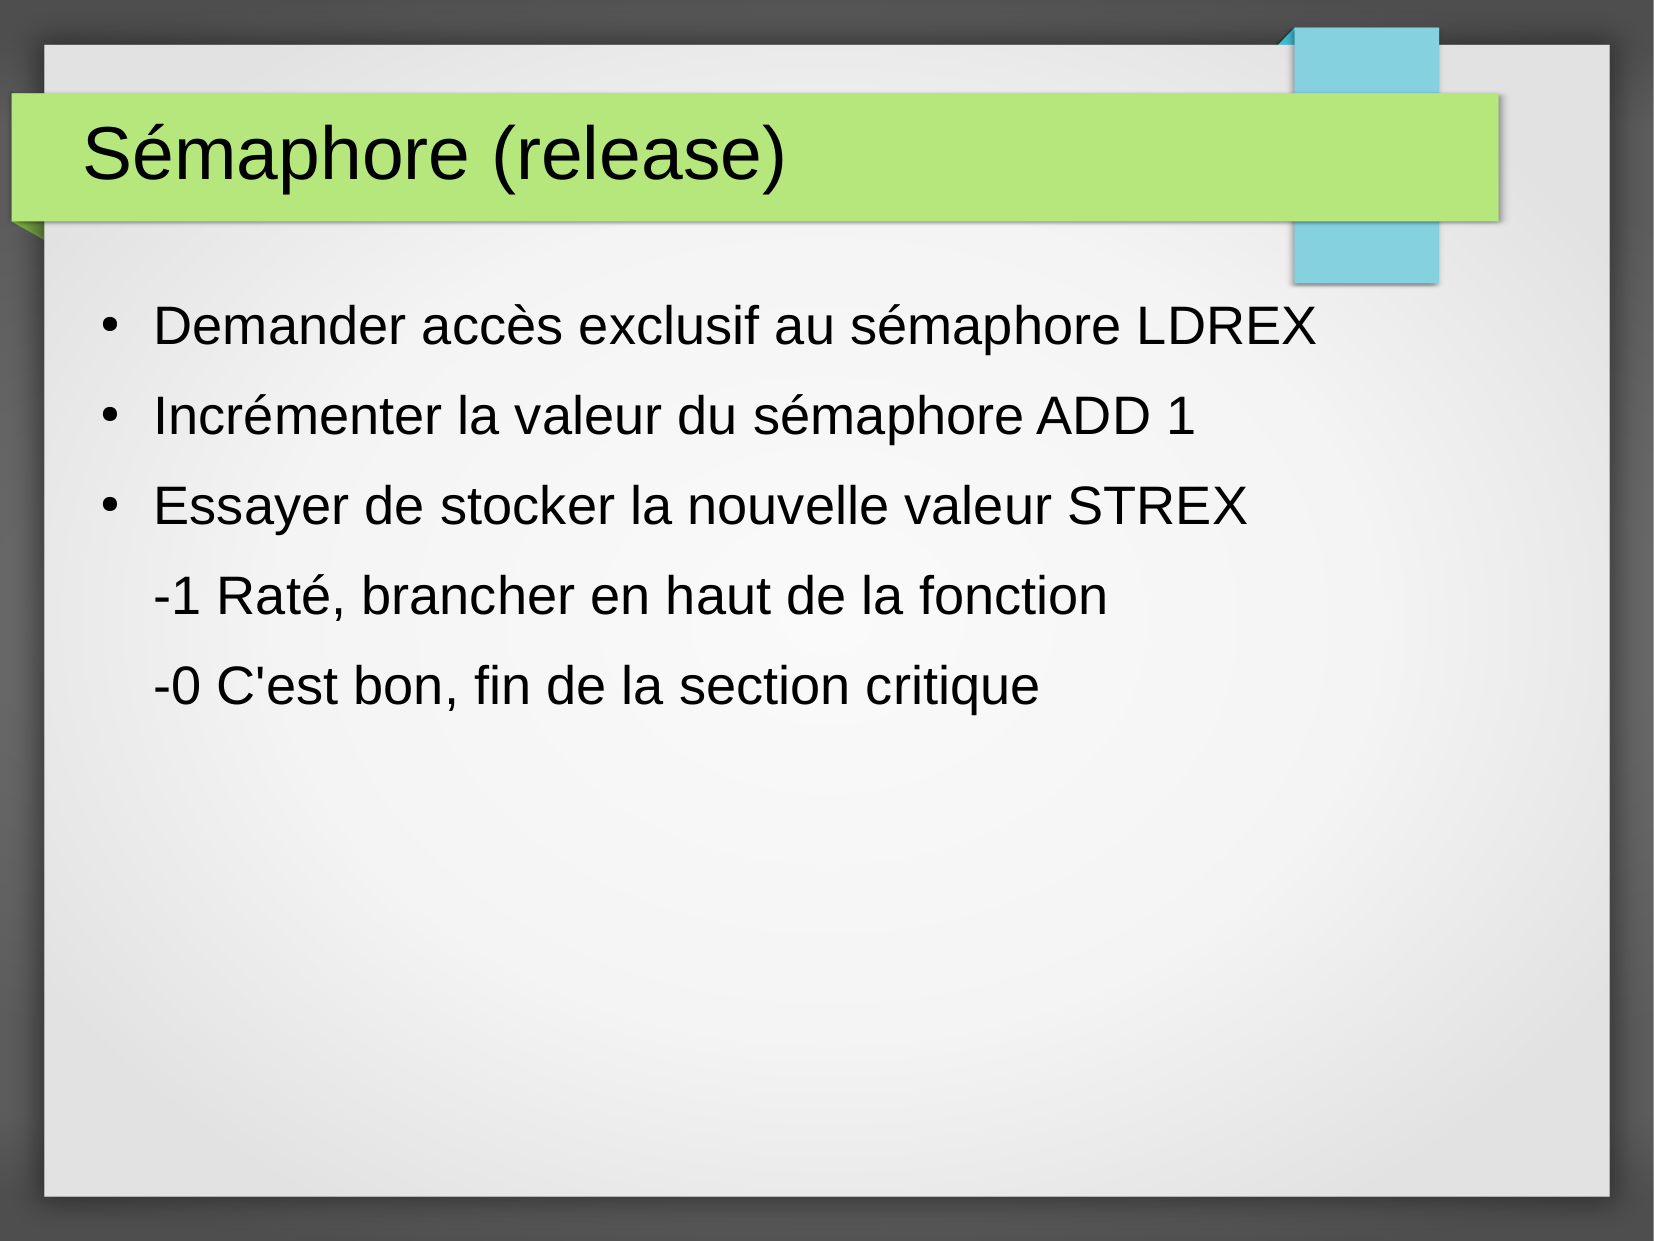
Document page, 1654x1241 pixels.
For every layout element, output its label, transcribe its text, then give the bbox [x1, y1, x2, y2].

title Sémaphore (release) [82, 94, 1264, 213]
picture [0, 0, 1654, 1241]
list Demander accès exclusif au sémaphore LDREX Incrémenter la valeur du sémaphore ADD 1 Essayer de stocker la nouvelle valeur STREX -1 Raté, brancher en haut de la fonction -0 C'est bon, fin de la section critique [82, 295, 1571, 1015]
